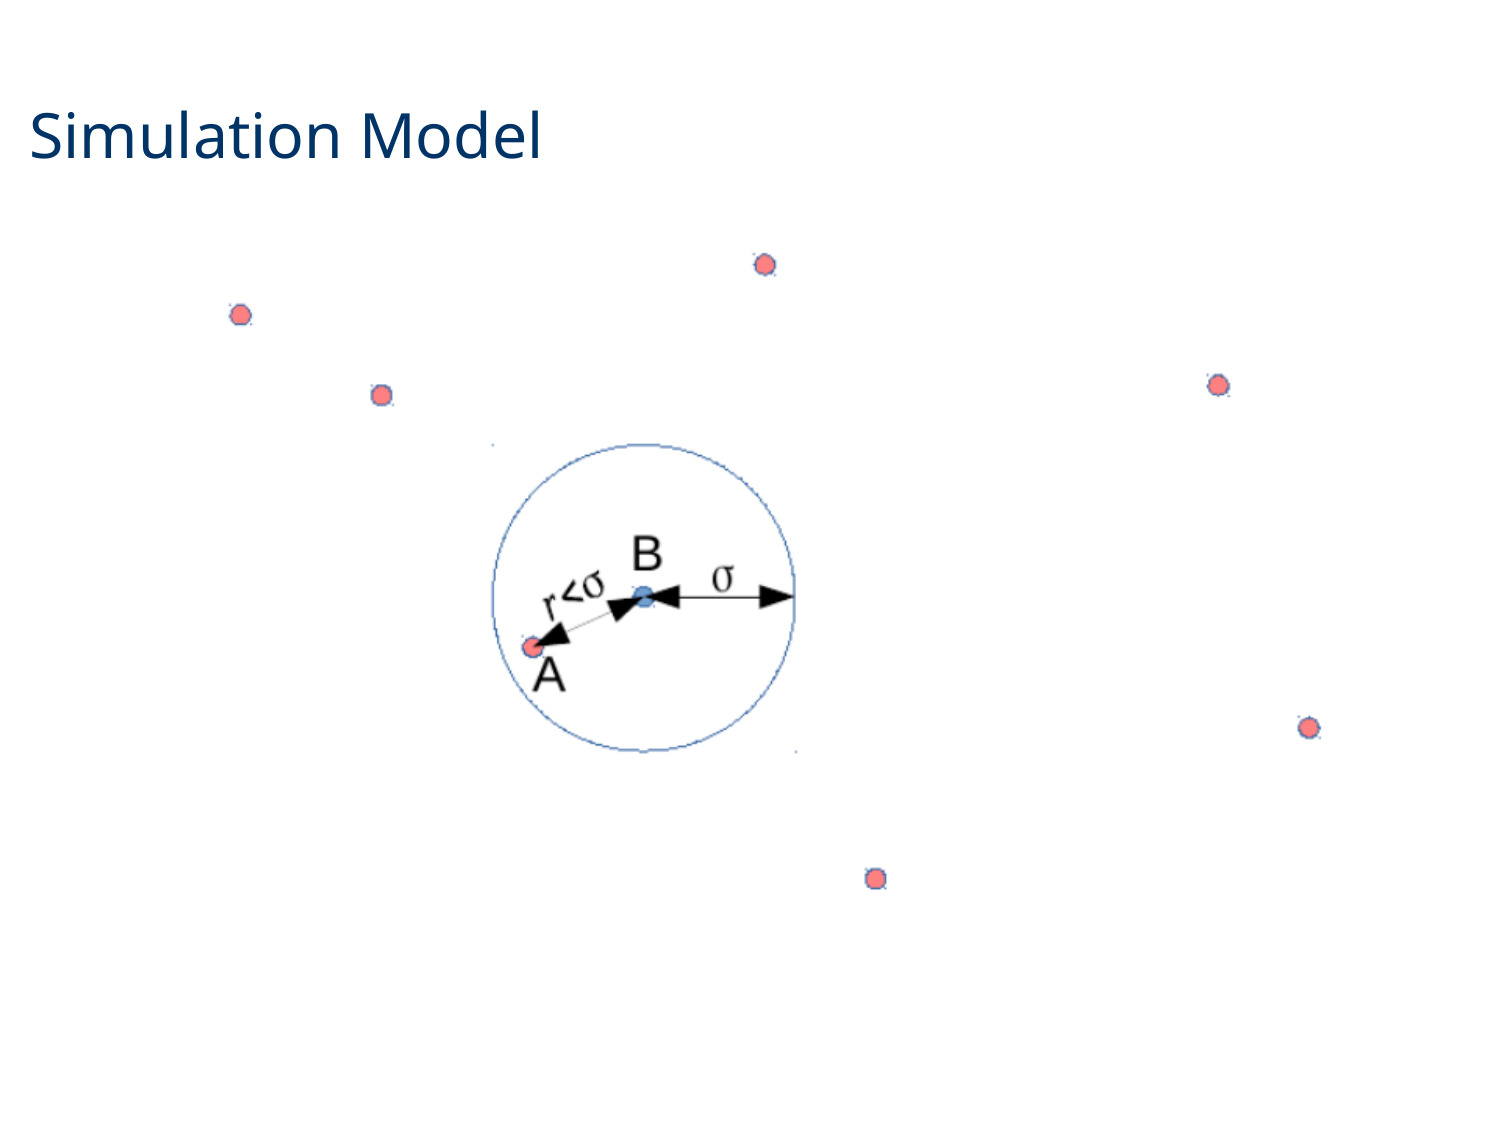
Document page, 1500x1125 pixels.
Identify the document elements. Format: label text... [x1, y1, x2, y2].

title Simulation Model [29, 103, 1448, 175]
picture [166, 183, 1340, 936]
